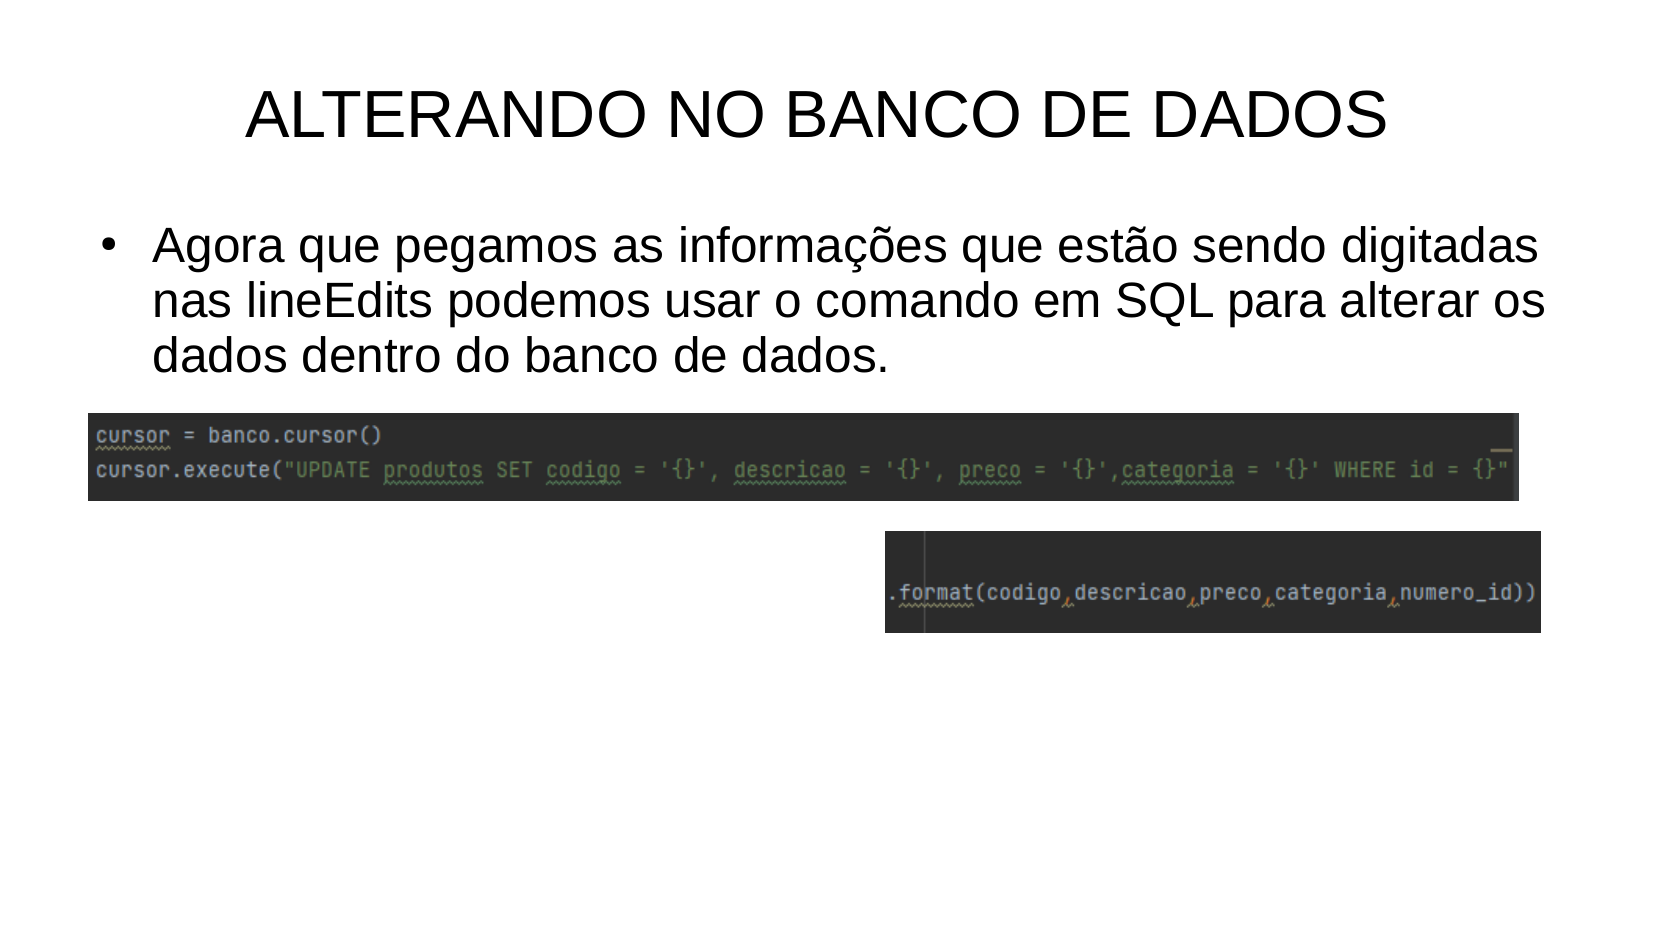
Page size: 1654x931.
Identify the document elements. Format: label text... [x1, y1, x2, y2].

list Agora que pegamos as informações que estão sendo digitadas nas lineEdits podemos usar o comando em SQL para alterar os dados dentro do banco de dados. [82, 217, 1571, 384]
title ALTERANDO NO BANCO DE DADOS [82, 37, 1571, 193]
picture [885, 531, 1541, 634]
picture [88, 413, 1519, 501]
